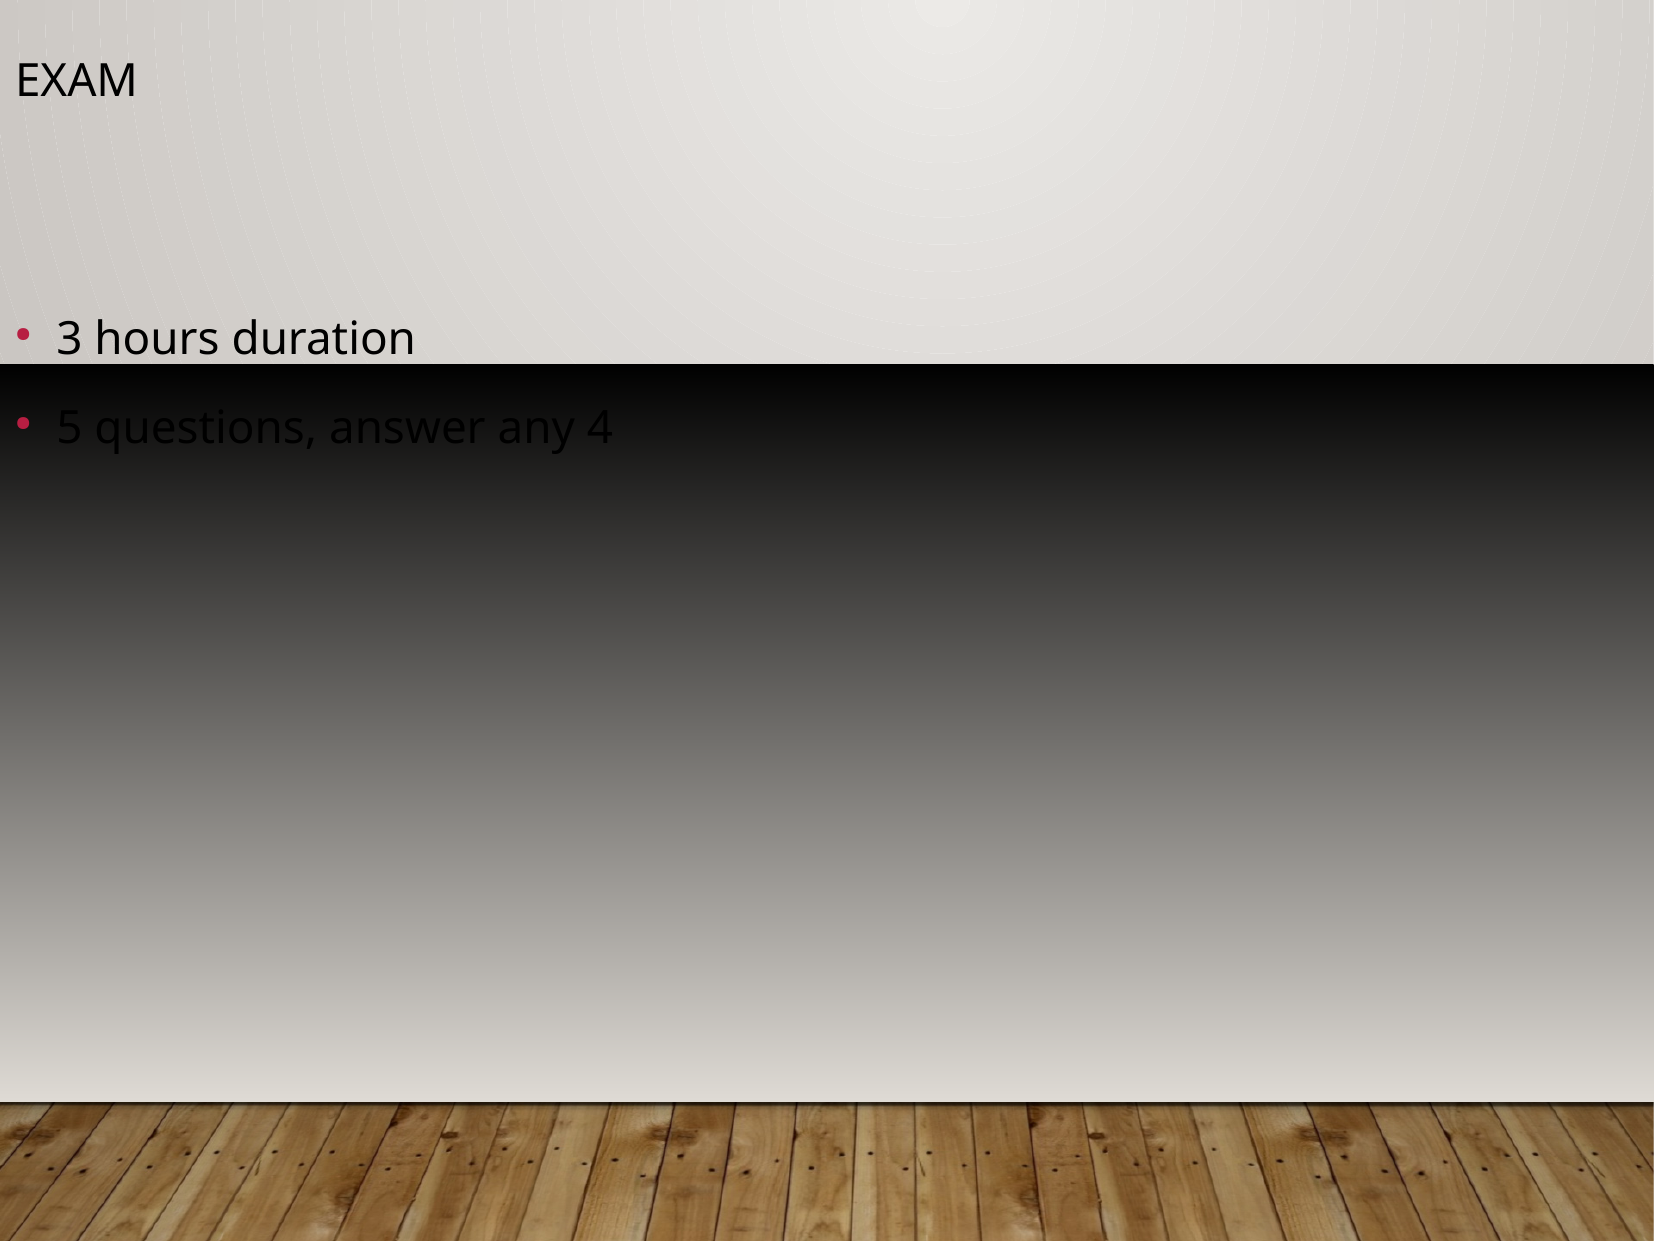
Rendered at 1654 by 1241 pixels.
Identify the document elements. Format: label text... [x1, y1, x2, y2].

title Exam [0, 49, 1489, 257]
list 3 hours duration 5 questions, answer any 4 [0, 290, 1489, 1010]
